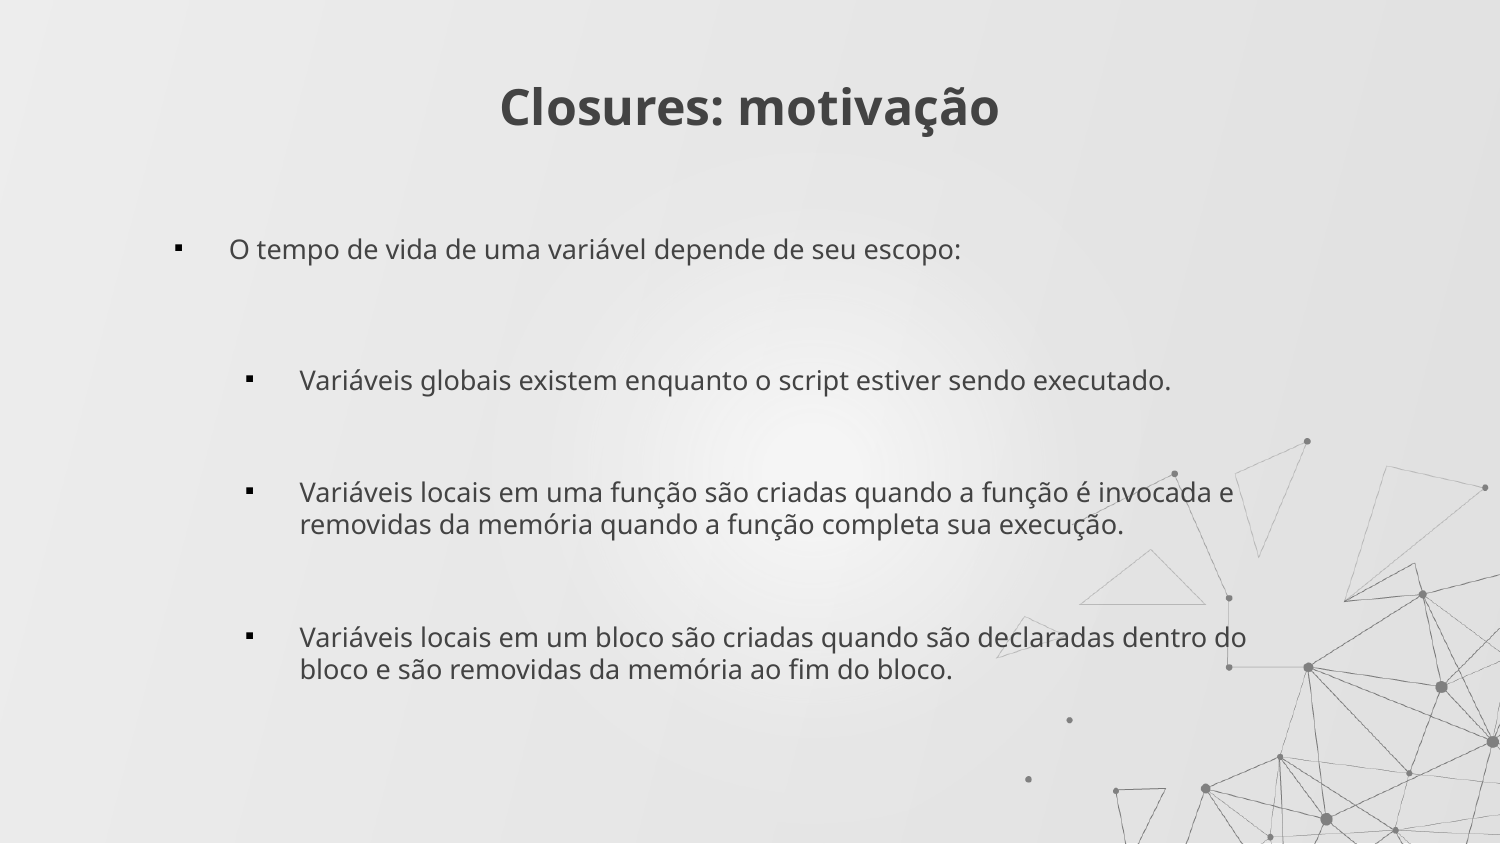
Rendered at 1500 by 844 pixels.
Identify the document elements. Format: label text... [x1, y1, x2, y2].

picture [0, 0, 1500, 844]
title Closures: motivação [60, 60, 1441, 216]
list O tempo de vida de uma variável depende de seu escopo: Variáveis globais existem enquanto o script estiver sendo executado. Variáveis locais em uma função são criadas quando a função é invocada e removidas da memória quando a função completa sua execução. Variáveis locais em um bloco são criadas quando são declaradas dentro do bloco e são removidas da memória ao fim do bloco. [142, 216, 1278, 455]
